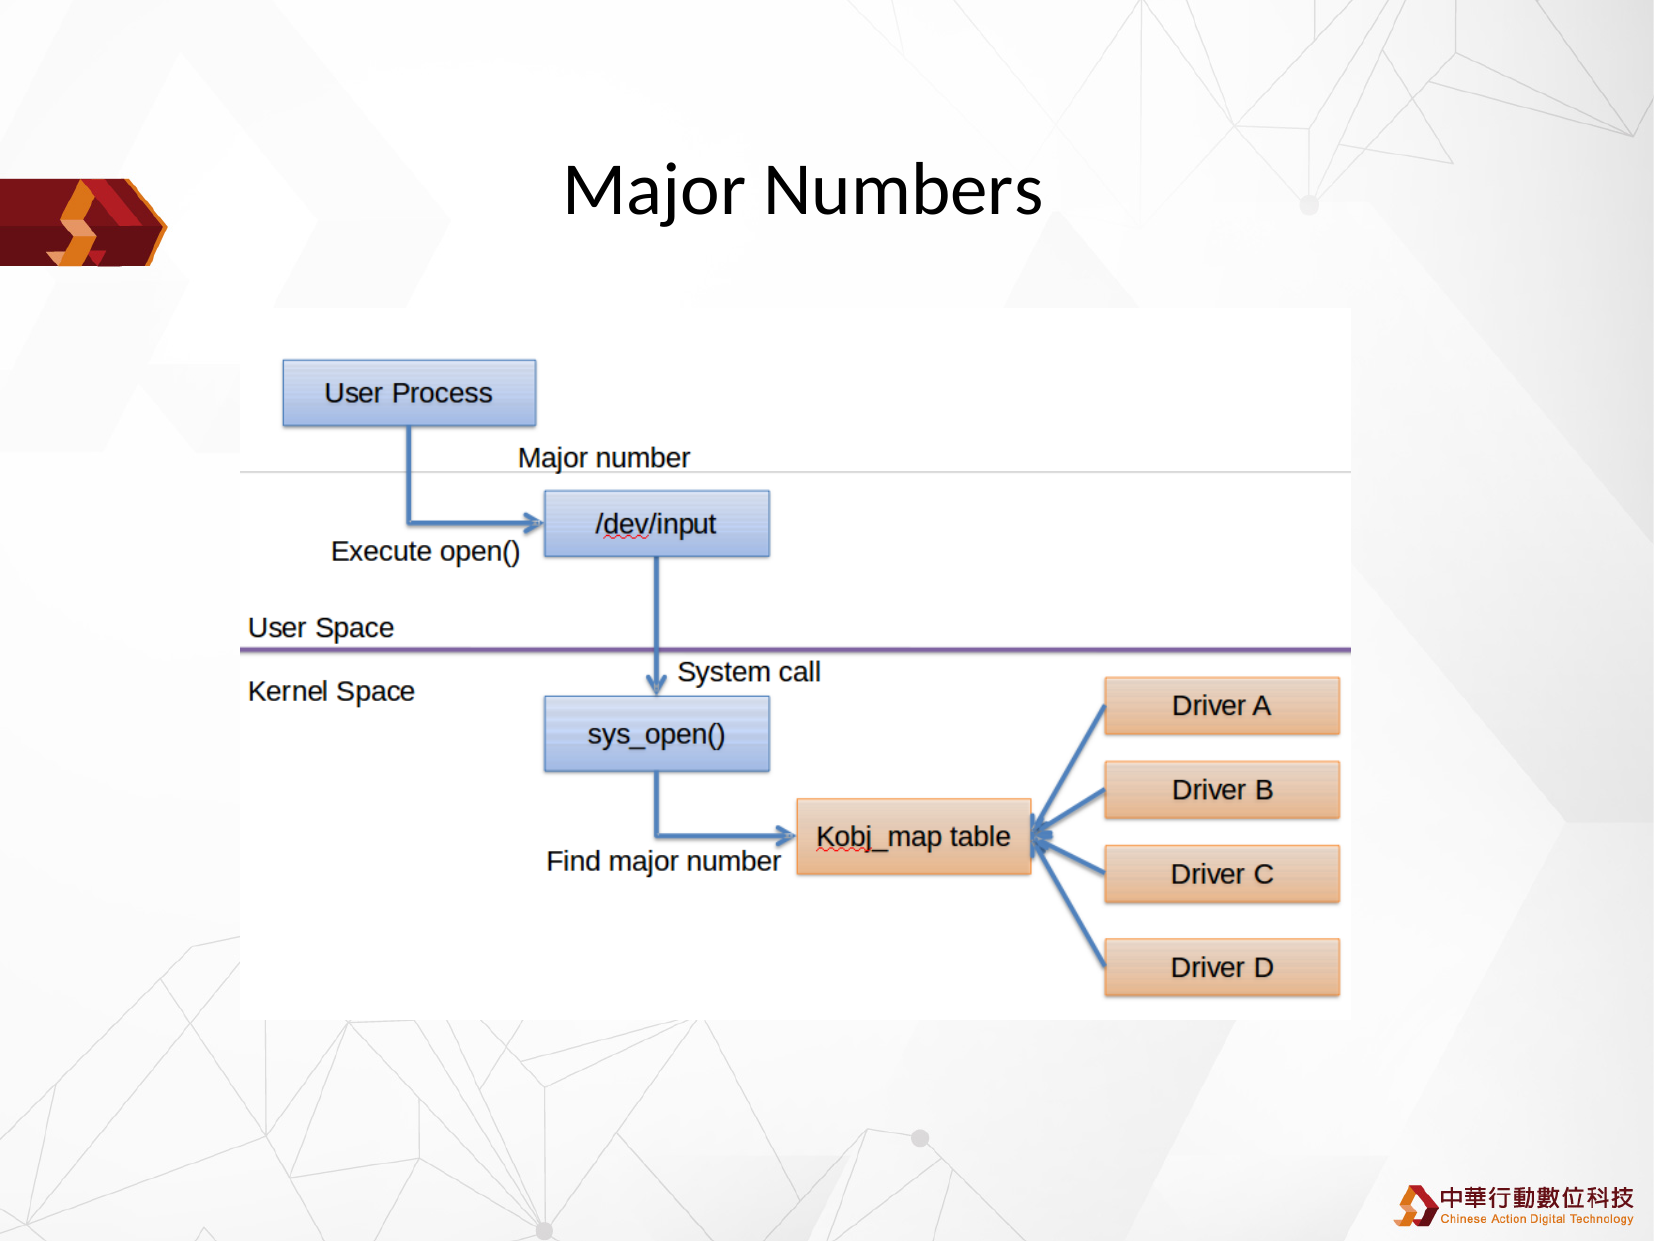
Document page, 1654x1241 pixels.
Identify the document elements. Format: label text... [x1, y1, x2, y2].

title Major Numbers [118, 112, 1506, 281]
picture [0, 0, 1654, 1241]
